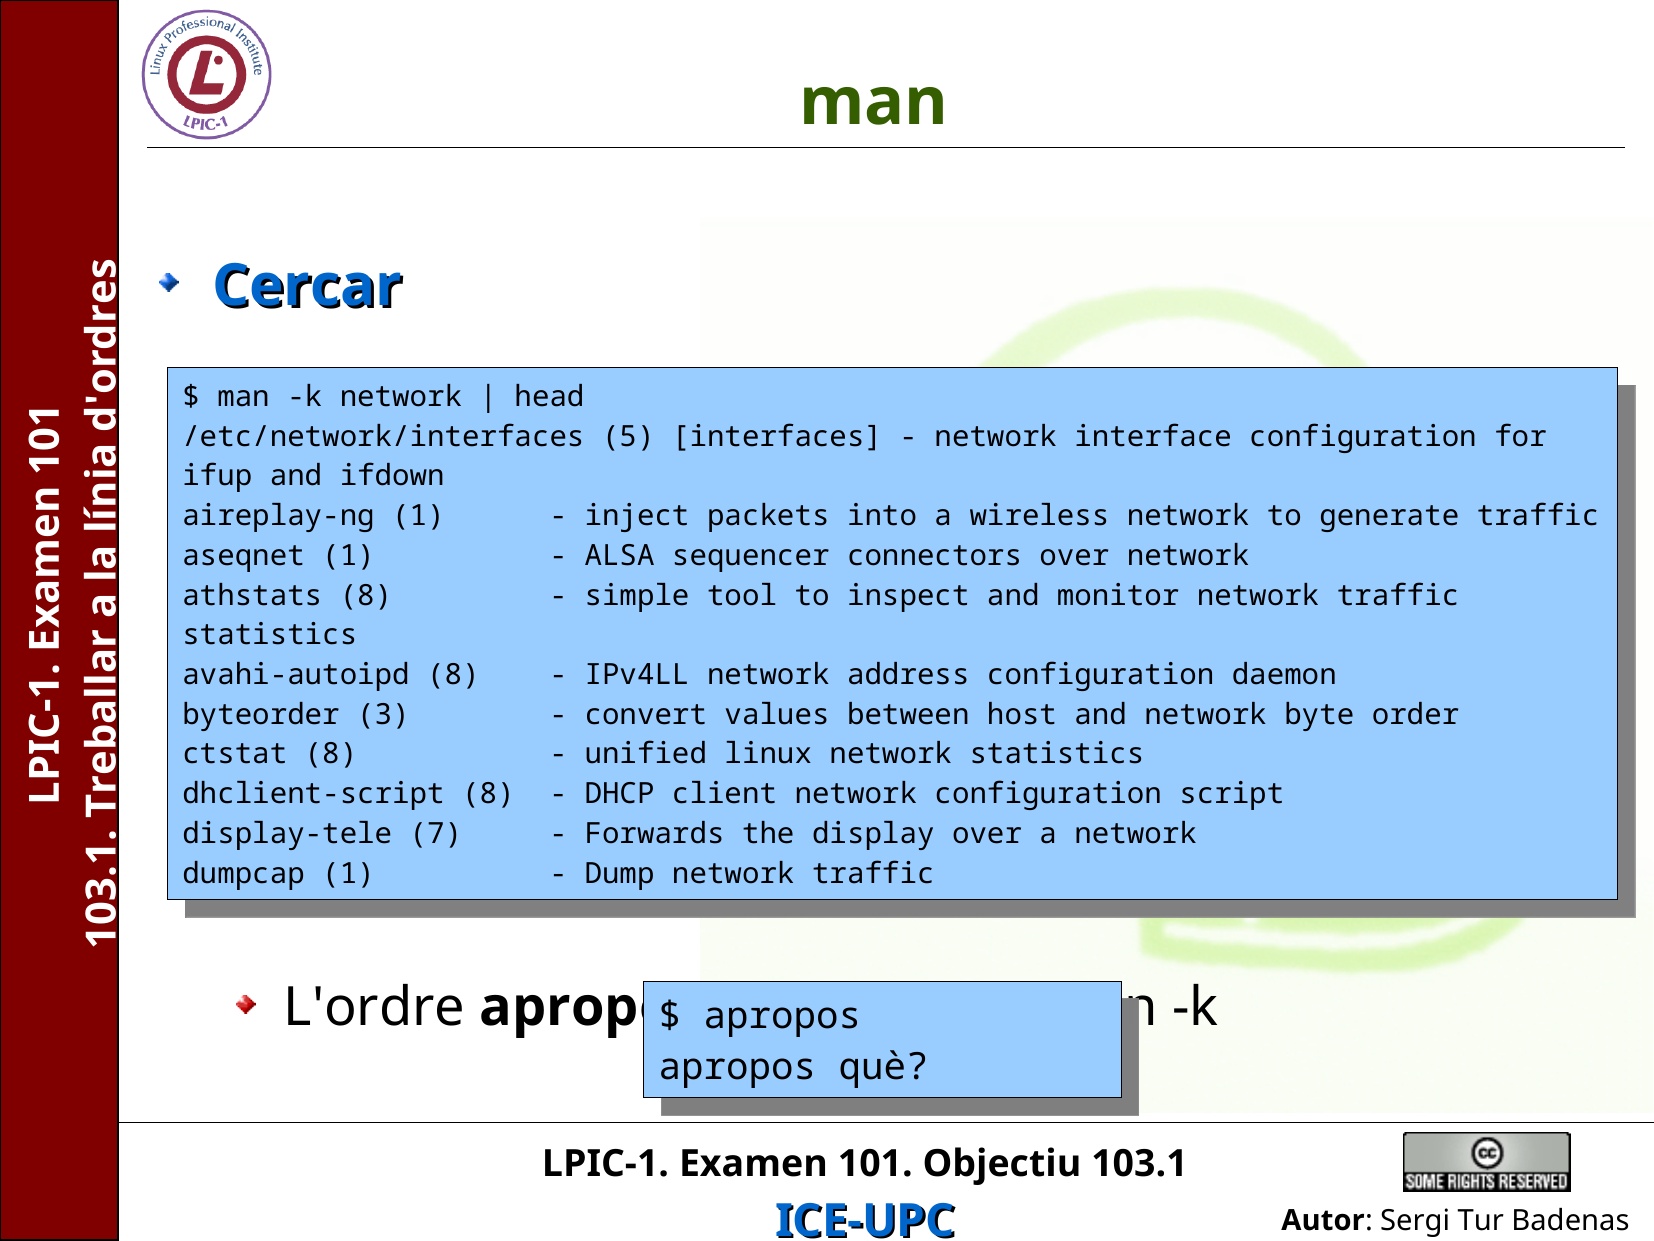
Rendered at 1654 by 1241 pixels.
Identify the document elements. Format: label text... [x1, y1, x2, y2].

picture [700, 217, 1654, 1113]
text_box $ apropos apropos què? [643, 981, 1122, 1087]
picture [1403, 1132, 1571, 1192]
text_box $ man -k network | head /etc/network/interfaces (5) [interfaces] - network interface configuration for ifup and ifdown aireplay-ng (1) - inject packets into a wireless network to generate traffic aseqnet (1) - ALSA sequencer connectors over network athstats (8) - simple tool to inspect and monitor network traffic statistics avahi-autoipd (8) - IPv4LL network address configuration daemon byteorder (3) - convert values between host and network byte order ctstat (8) - unified linux network statistics dhclient-script (8) - DHCP client network configuration script display-tele (7) - Forwards the display over a network dumpcap (1) - Dump network traffic [167, 367, 1618, 838]
picture [135, 5, 277, 56]
title man [129, 56, 1619, 141]
list Cercar L'ordre apropos és identica a man -k [141, 242, 1630, 1078]
